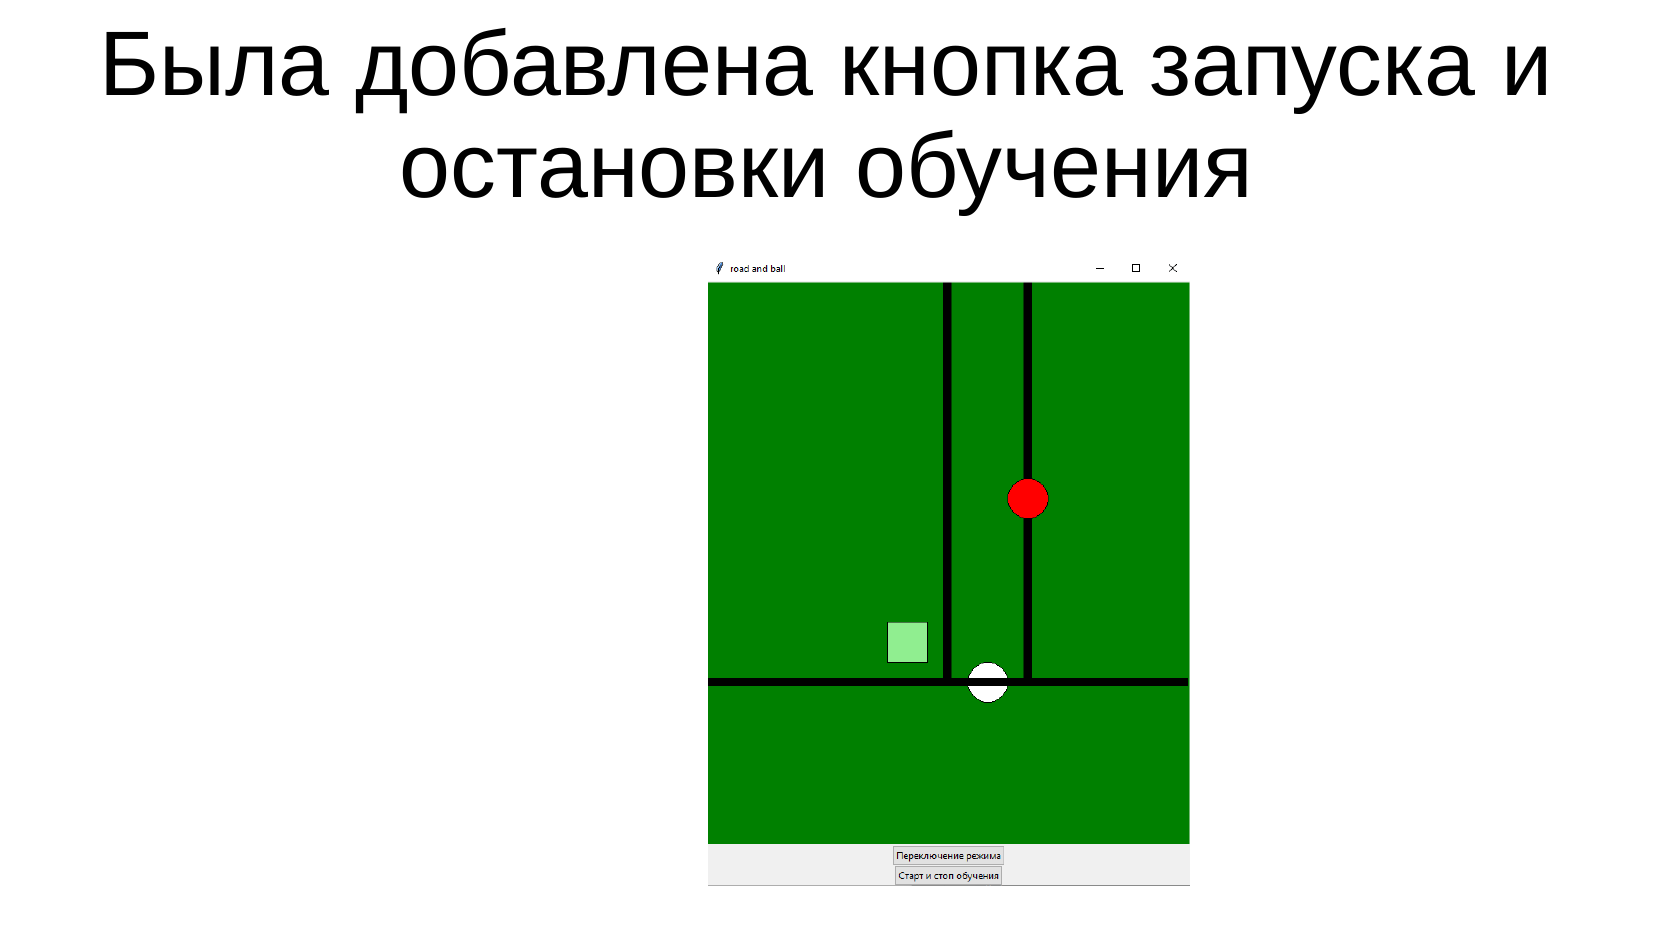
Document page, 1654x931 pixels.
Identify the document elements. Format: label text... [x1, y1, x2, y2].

title Была добавлена кнопка запуска и остановки обучения [82, 12, 1571, 218]
picture [708, 258, 1190, 886]
